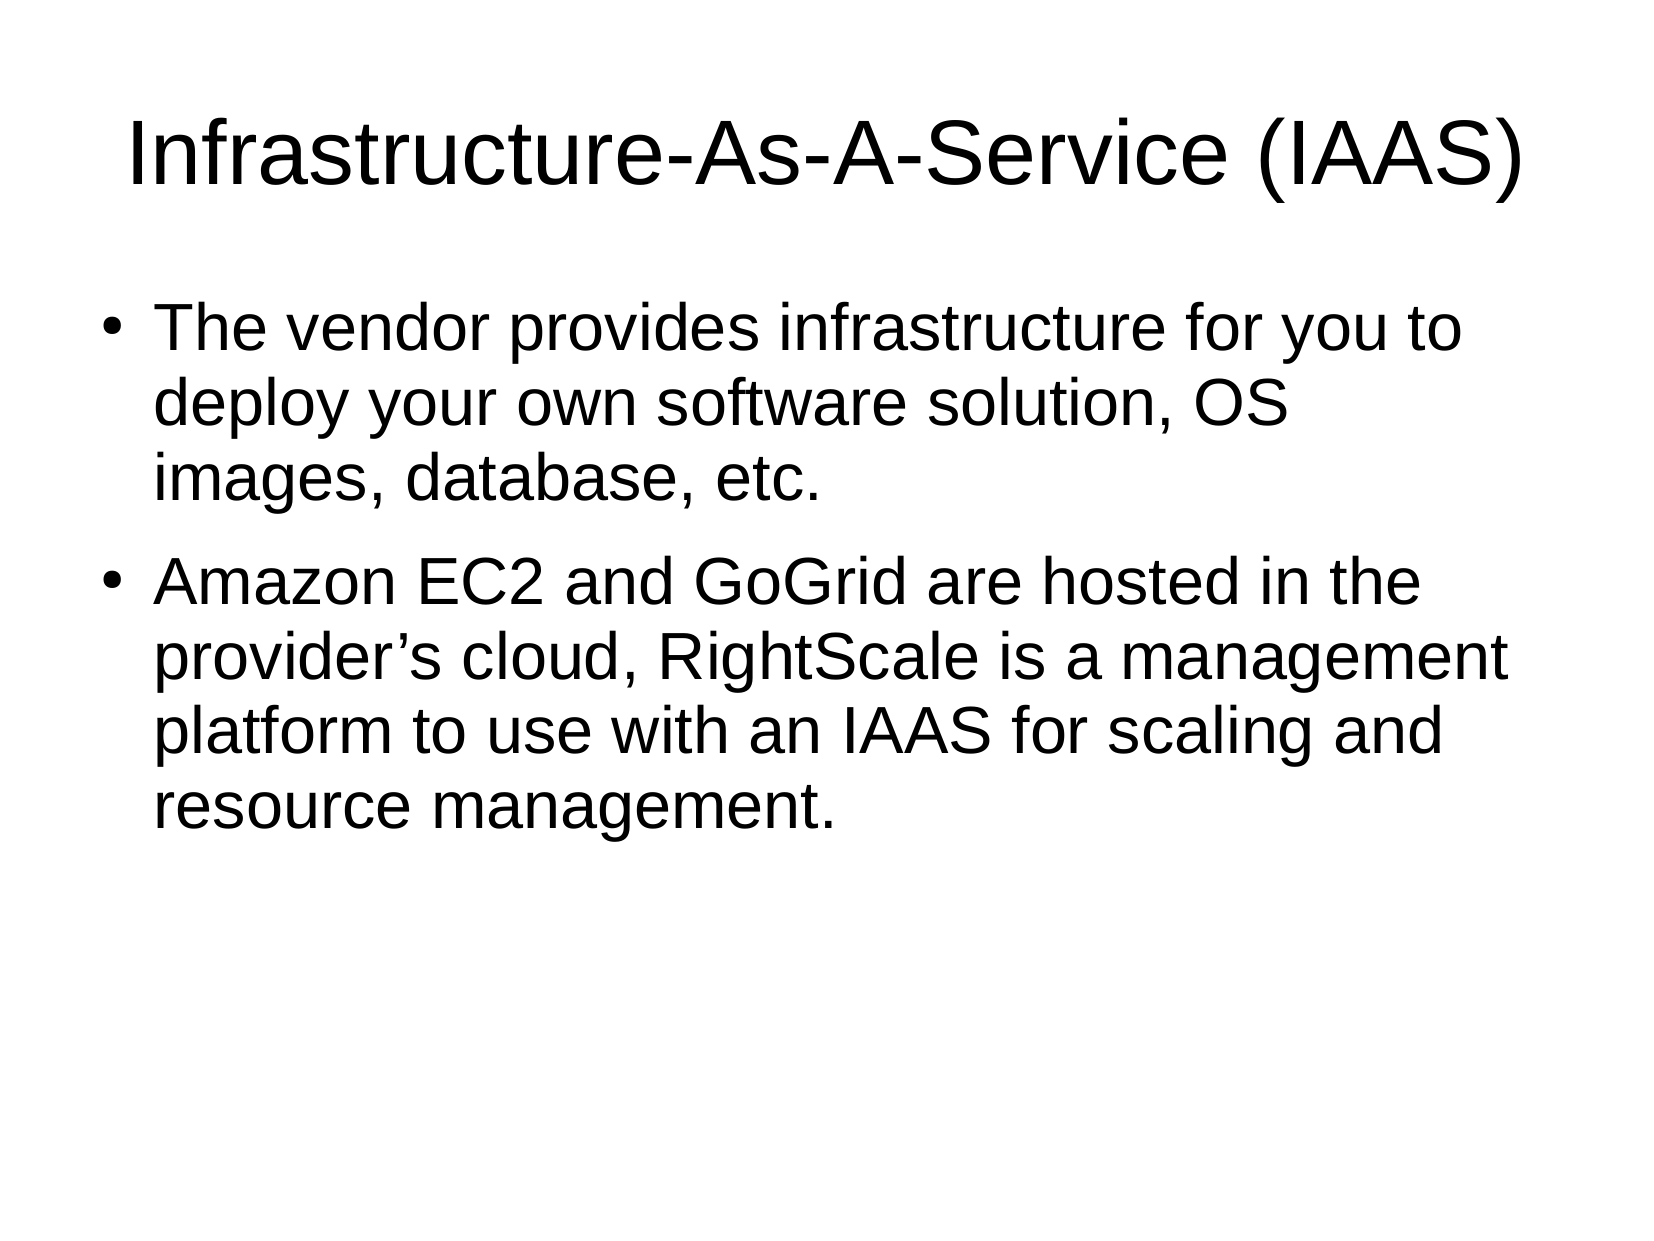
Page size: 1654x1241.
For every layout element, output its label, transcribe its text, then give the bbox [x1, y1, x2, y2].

list The vendor provides infrastructure for you to deploy your own software solution, OS images, database, etc. Amazon EC2 and GoGrid are hosted in the provider’s cloud, RightScale is a management platform to use with an IAAS for scaling and resource management. [82, 290, 1538, 1010]
title Infrastructure-As-A-Service (IAAS) [82, 49, 1571, 257]
